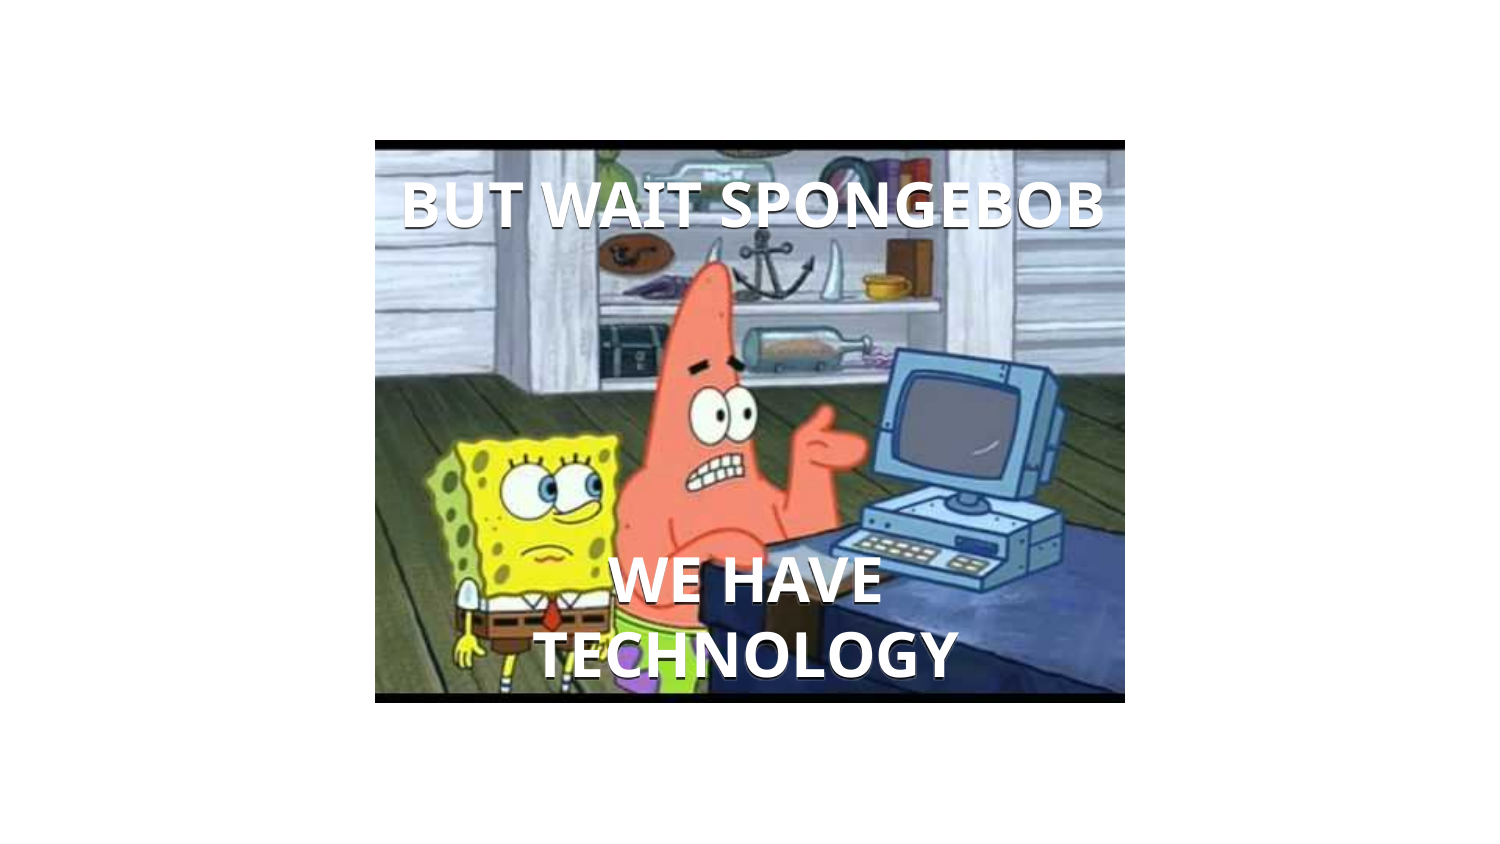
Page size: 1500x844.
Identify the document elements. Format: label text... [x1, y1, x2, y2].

text_box BUT WAIT SPONGEBOB [382, 149, 1125, 328]
text_box WE HAVE TECHNOLOGY [375, 524, 1118, 704]
picture [375, 140, 1125, 704]
